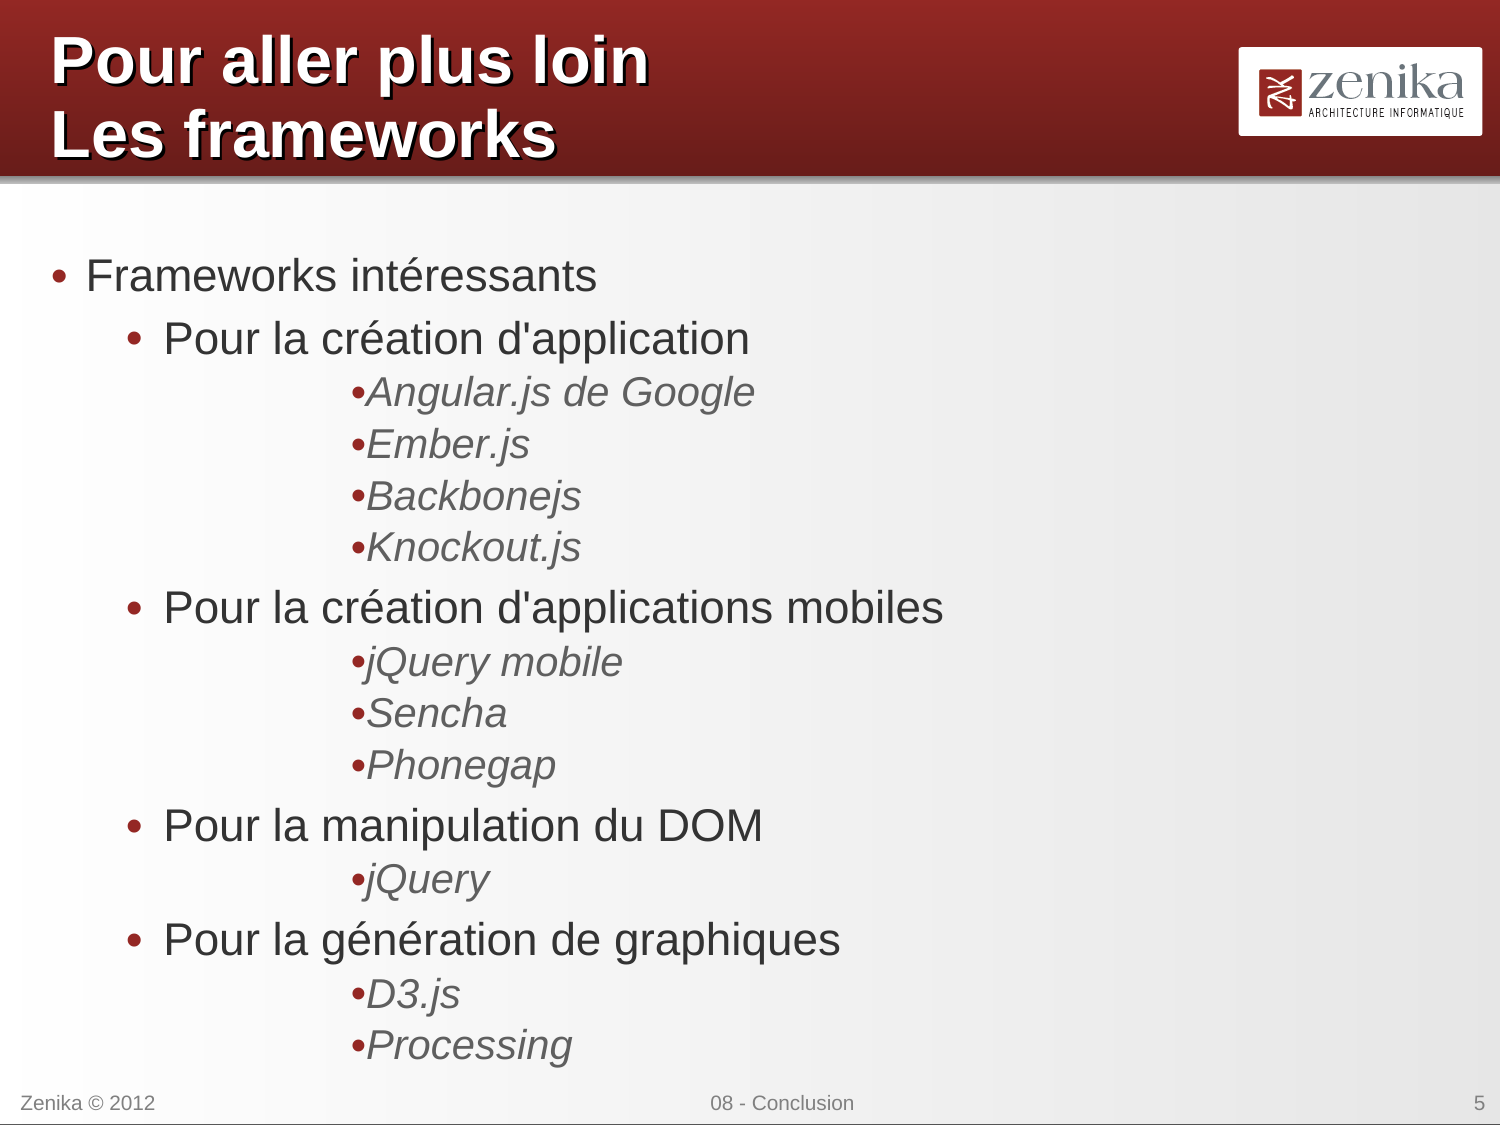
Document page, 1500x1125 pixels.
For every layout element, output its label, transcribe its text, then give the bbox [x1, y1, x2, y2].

title Pour aller plus loin Les frameworks [50, 15, 1206, 180]
list Frameworks intéressants Pour la création d'application Angular.js de Google Ember.js Backbonejs Knockout.js Pour la création d'applications mobiles jQuery mobile Sencha Phonegap Pour la manipulation du DOM jQuery Pour la génération de graphiques D3.js Processing [50, 249, 1435, 1079]
picture [1257, 58, 1464, 125]
